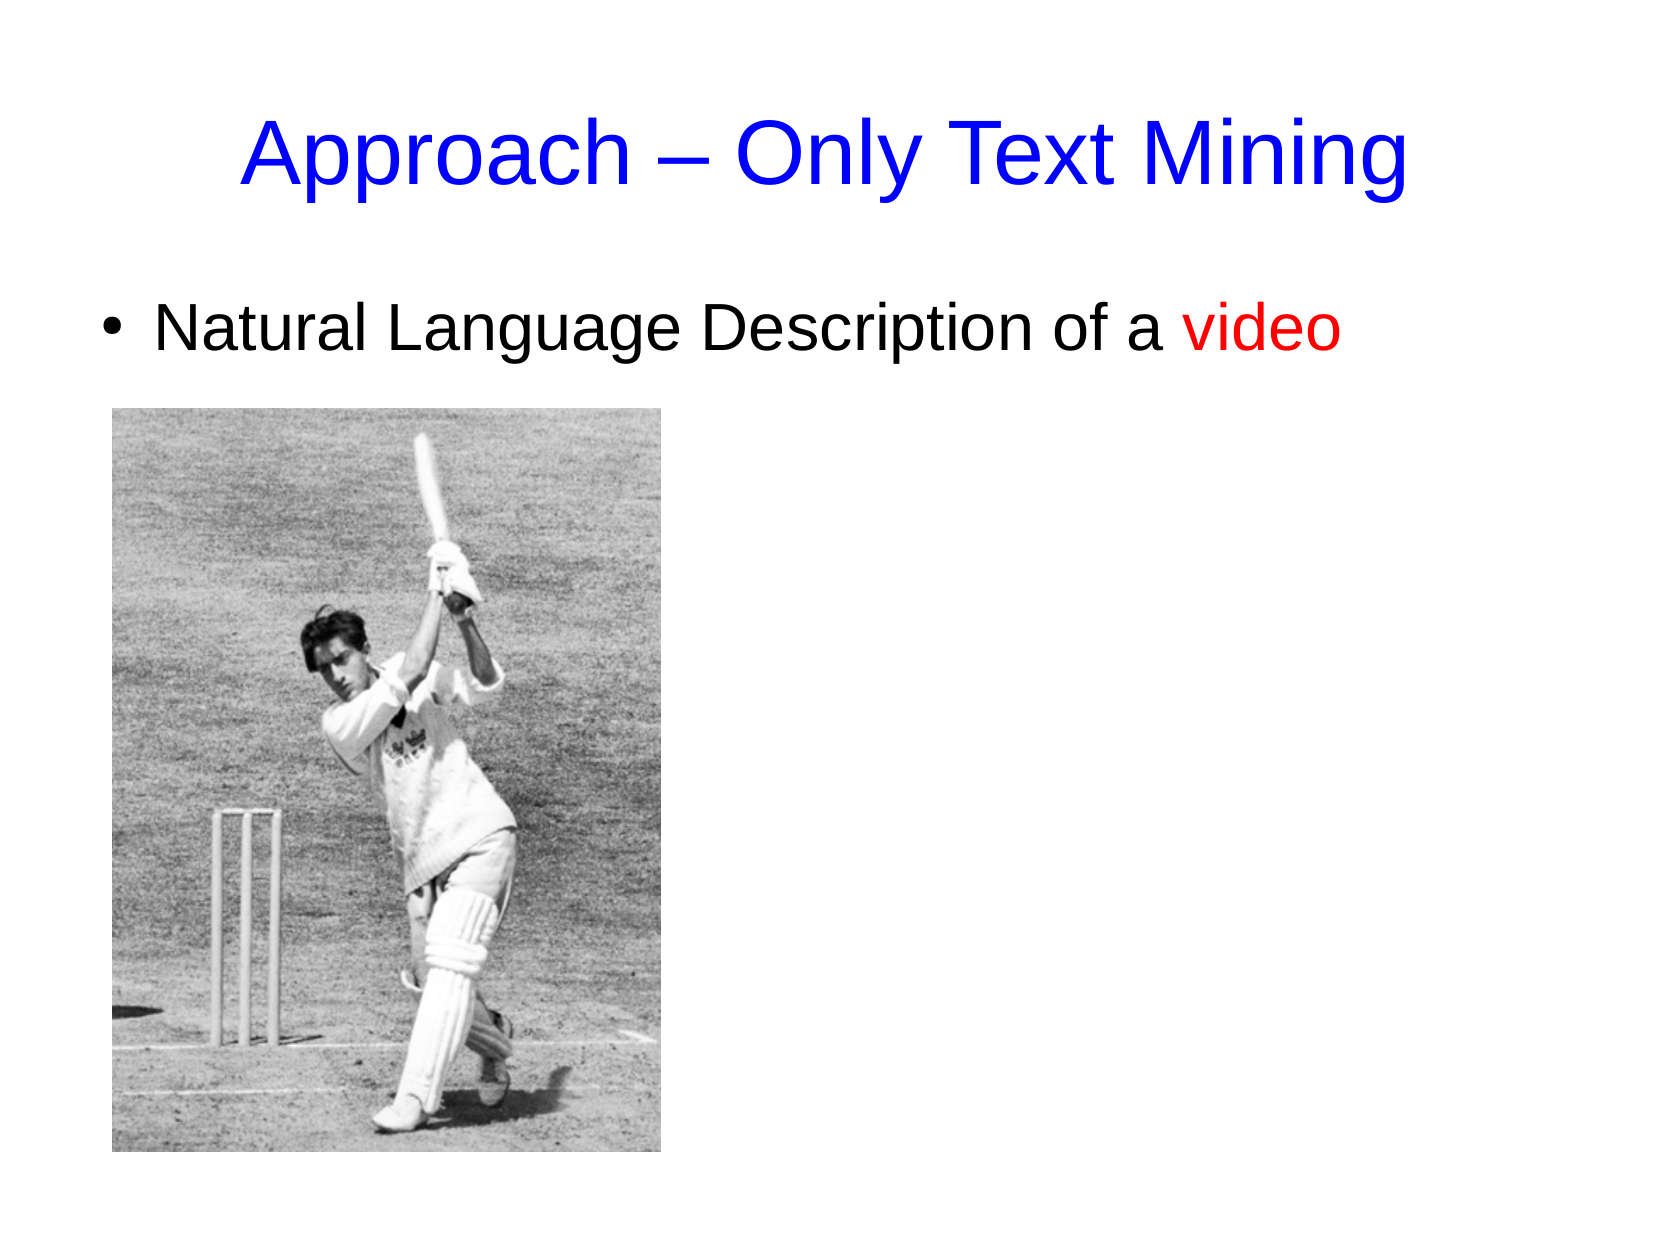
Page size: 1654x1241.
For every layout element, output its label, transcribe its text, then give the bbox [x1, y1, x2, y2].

picture [112, 408, 661, 1152]
list Natural Language Description of a video [82, 290, 1538, 1010]
title Approach – Only Text Mining [82, 49, 1571, 257]
